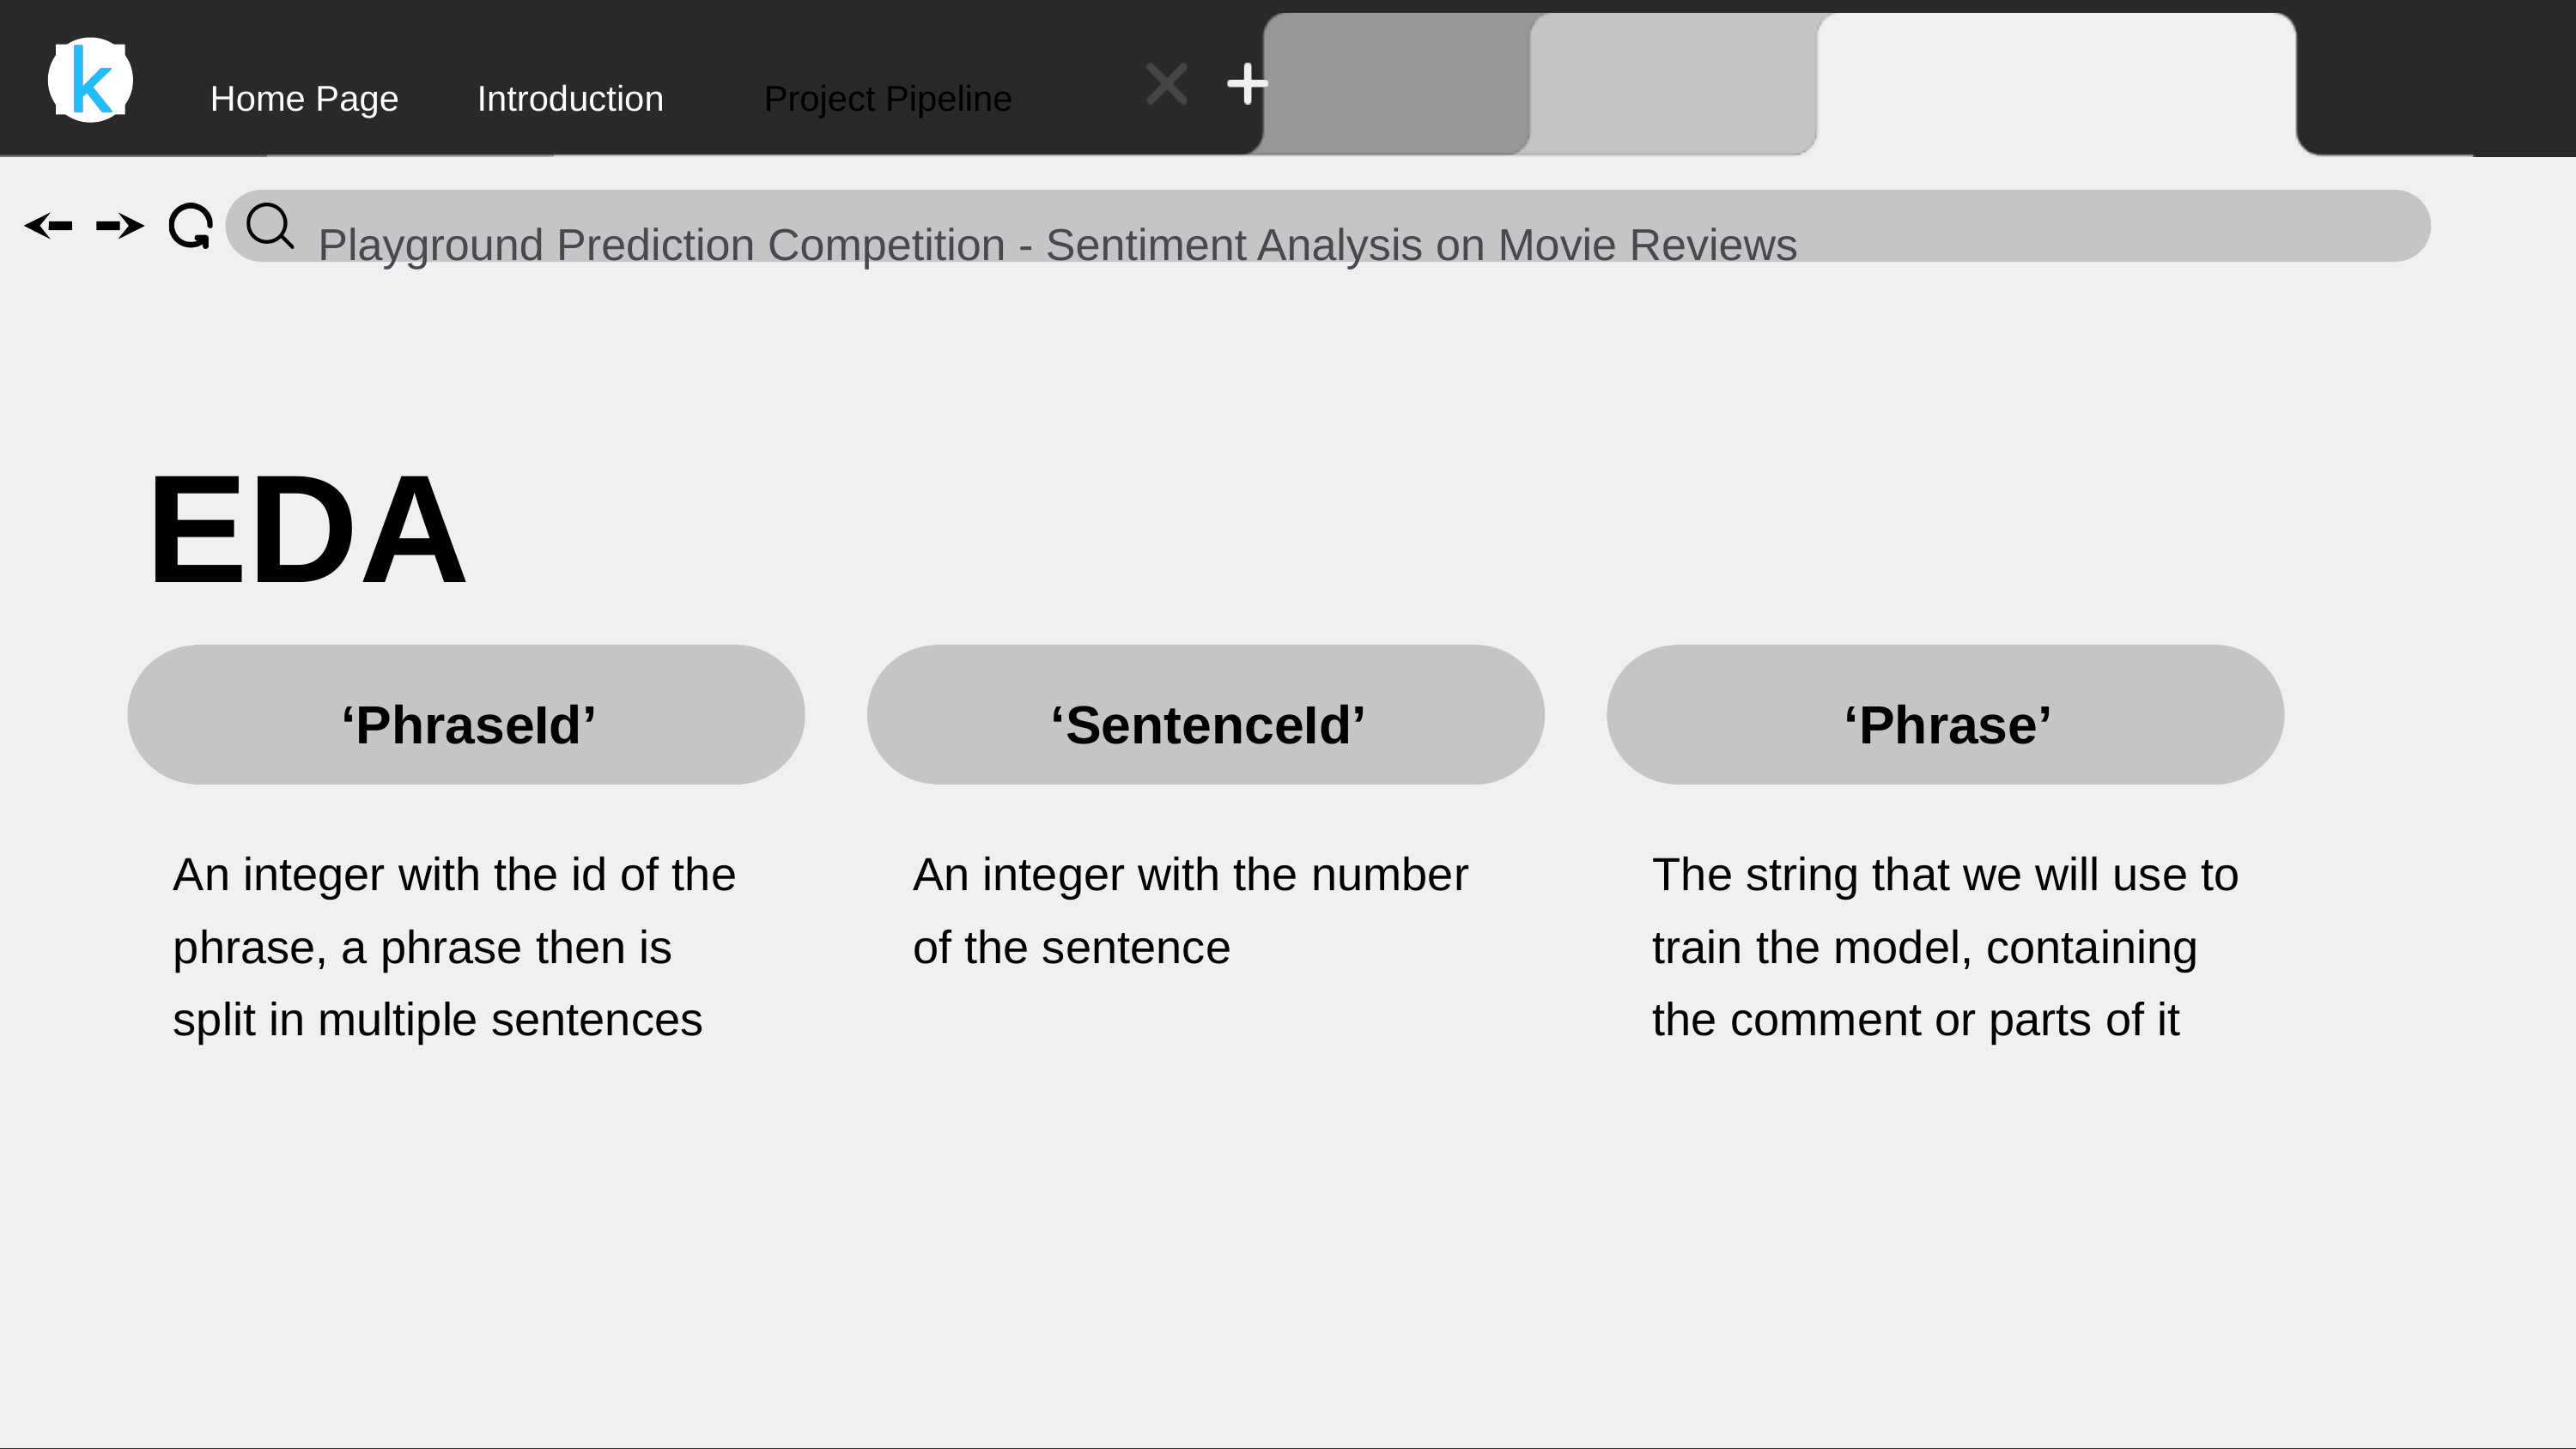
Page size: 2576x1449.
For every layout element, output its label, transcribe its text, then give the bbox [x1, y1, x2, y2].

text_box The string that we will use to train the model, containing the comment or parts of it [1652, 828, 2245, 1046]
text_box ‘Phrase’ [1669, 670, 2228, 755]
text_box Playground Prediction Competition - Sentiment Analysis on Movie Reviews [318, 194, 2461, 420]
text_box Home Page [210, 58, 266, 118]
text_box Project Pipeline [763, 58, 1147, 118]
text_box An integer with the id of the phrase, a phrase then is split in multiple sentences [173, 828, 766, 1046]
text_box An integer with the number of the sentence [913, 828, 1505, 973]
text_box Introduction [477, 58, 554, 118]
picture [56, 41, 131, 116]
text_box ‘SentenceId’ [929, 670, 1489, 755]
text_box EDA [145, 391, 1173, 614]
text_box ‘PhraseId’ [190, 670, 749, 755]
text_box [0, 13, 2576, 1448]
